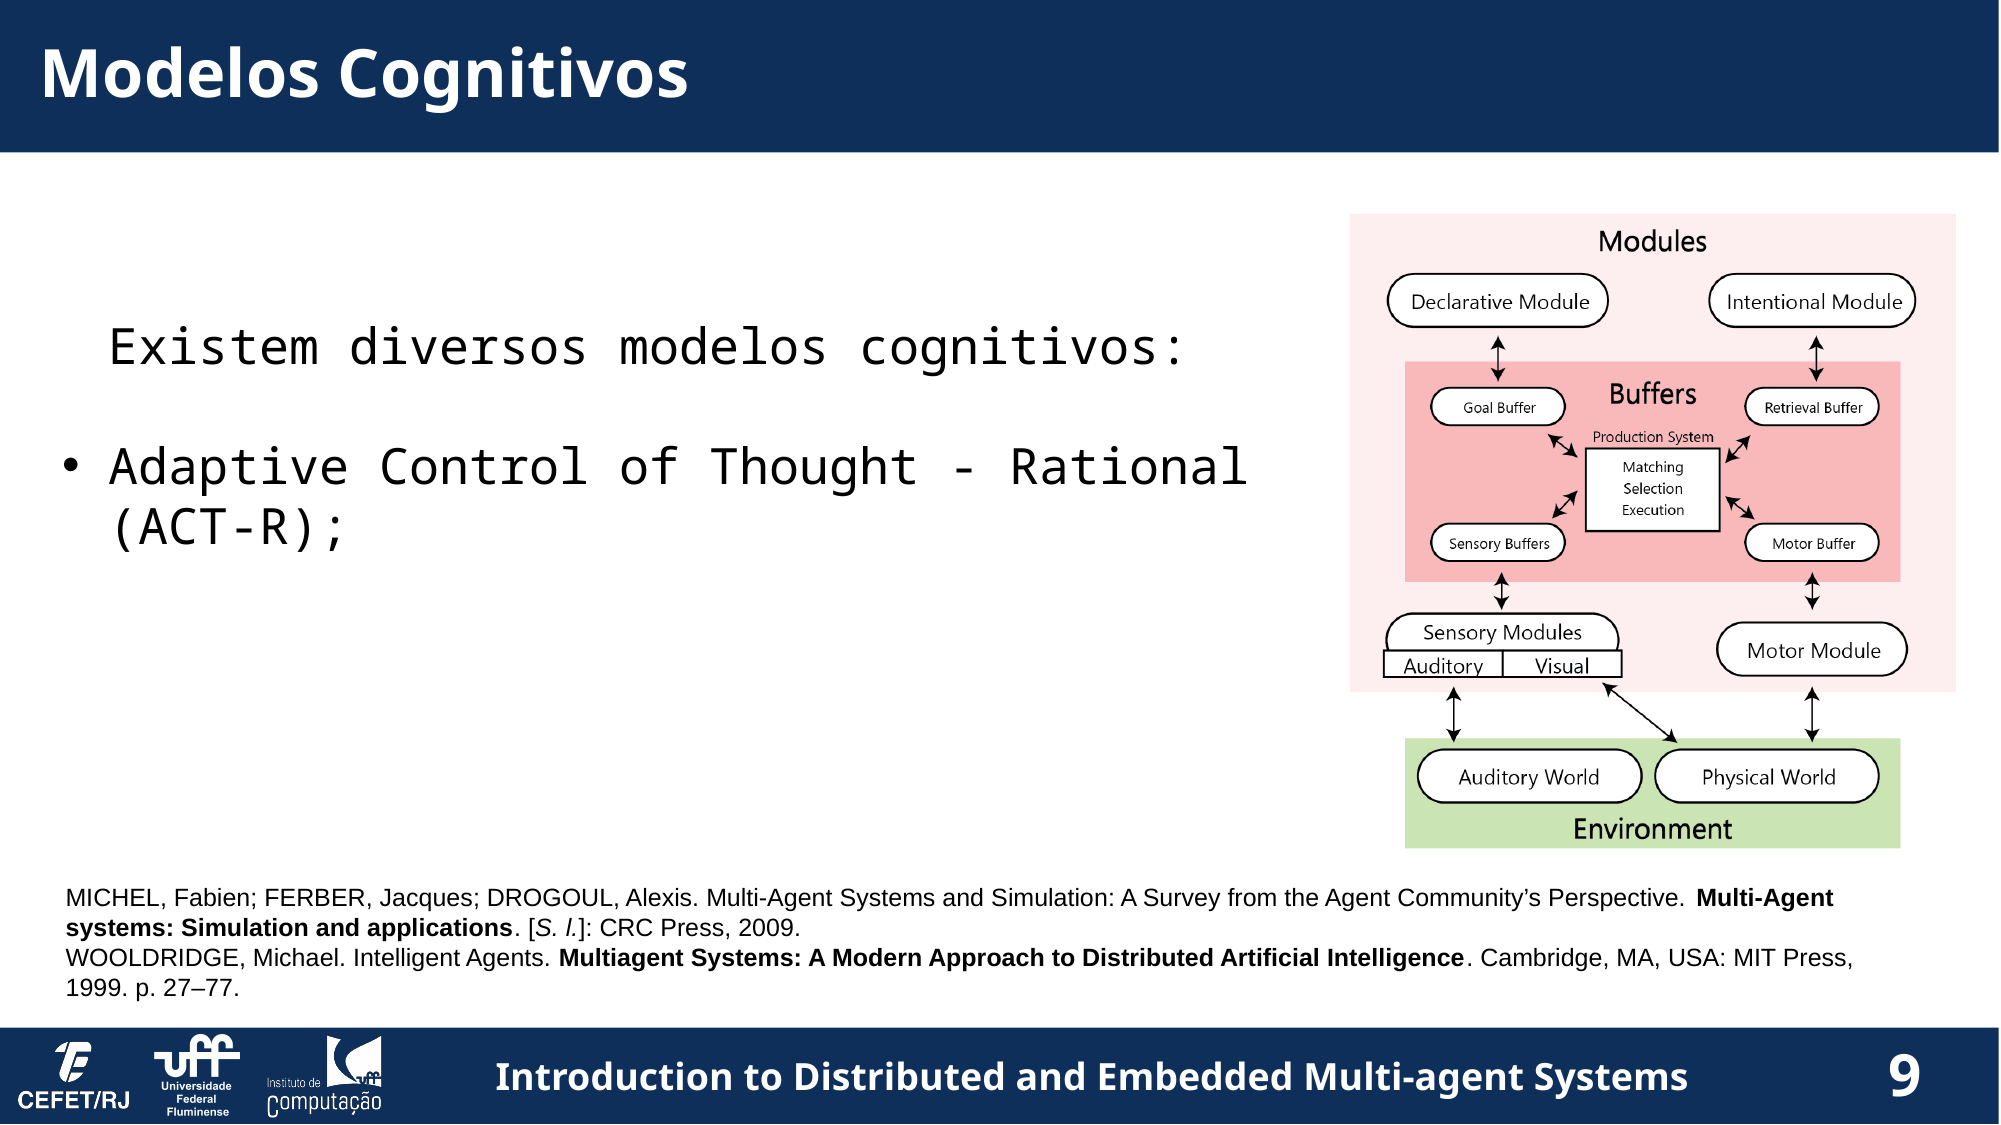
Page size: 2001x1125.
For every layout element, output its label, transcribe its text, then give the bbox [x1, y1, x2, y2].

picture [18, 1021, 129, 1125]
text_box MICHEL, Fabien; FERBER, Jacques; DROGOUL, Alexis. Multi-Agent Systems and Simulation: A Survey from the Agent Community’s Perspective. Multi-Agent systems: Simulation and applications. [S. l.]: CRC Press, 2009. WOOLDRIDGE, Michael. Intelligent Agents. Multiagent Systems: A Modern Approach to Distributed Artificial Intelligence. Cambridge, MA, USA: MIT Press, 1999. p. 27–77. [50, 874, 1939, 1039]
picture [153, 1039, 241, 1121]
text_box Modelos Cognitivos [25, 23, 1999, 119]
picture [1334, 196, 1983, 857]
picture [265, 1039, 383, 1118]
text_box Existem diversos modelos cognitivos: Adaptive Control of Thought - Rational (ACT-R); [47, 307, 1334, 562]
